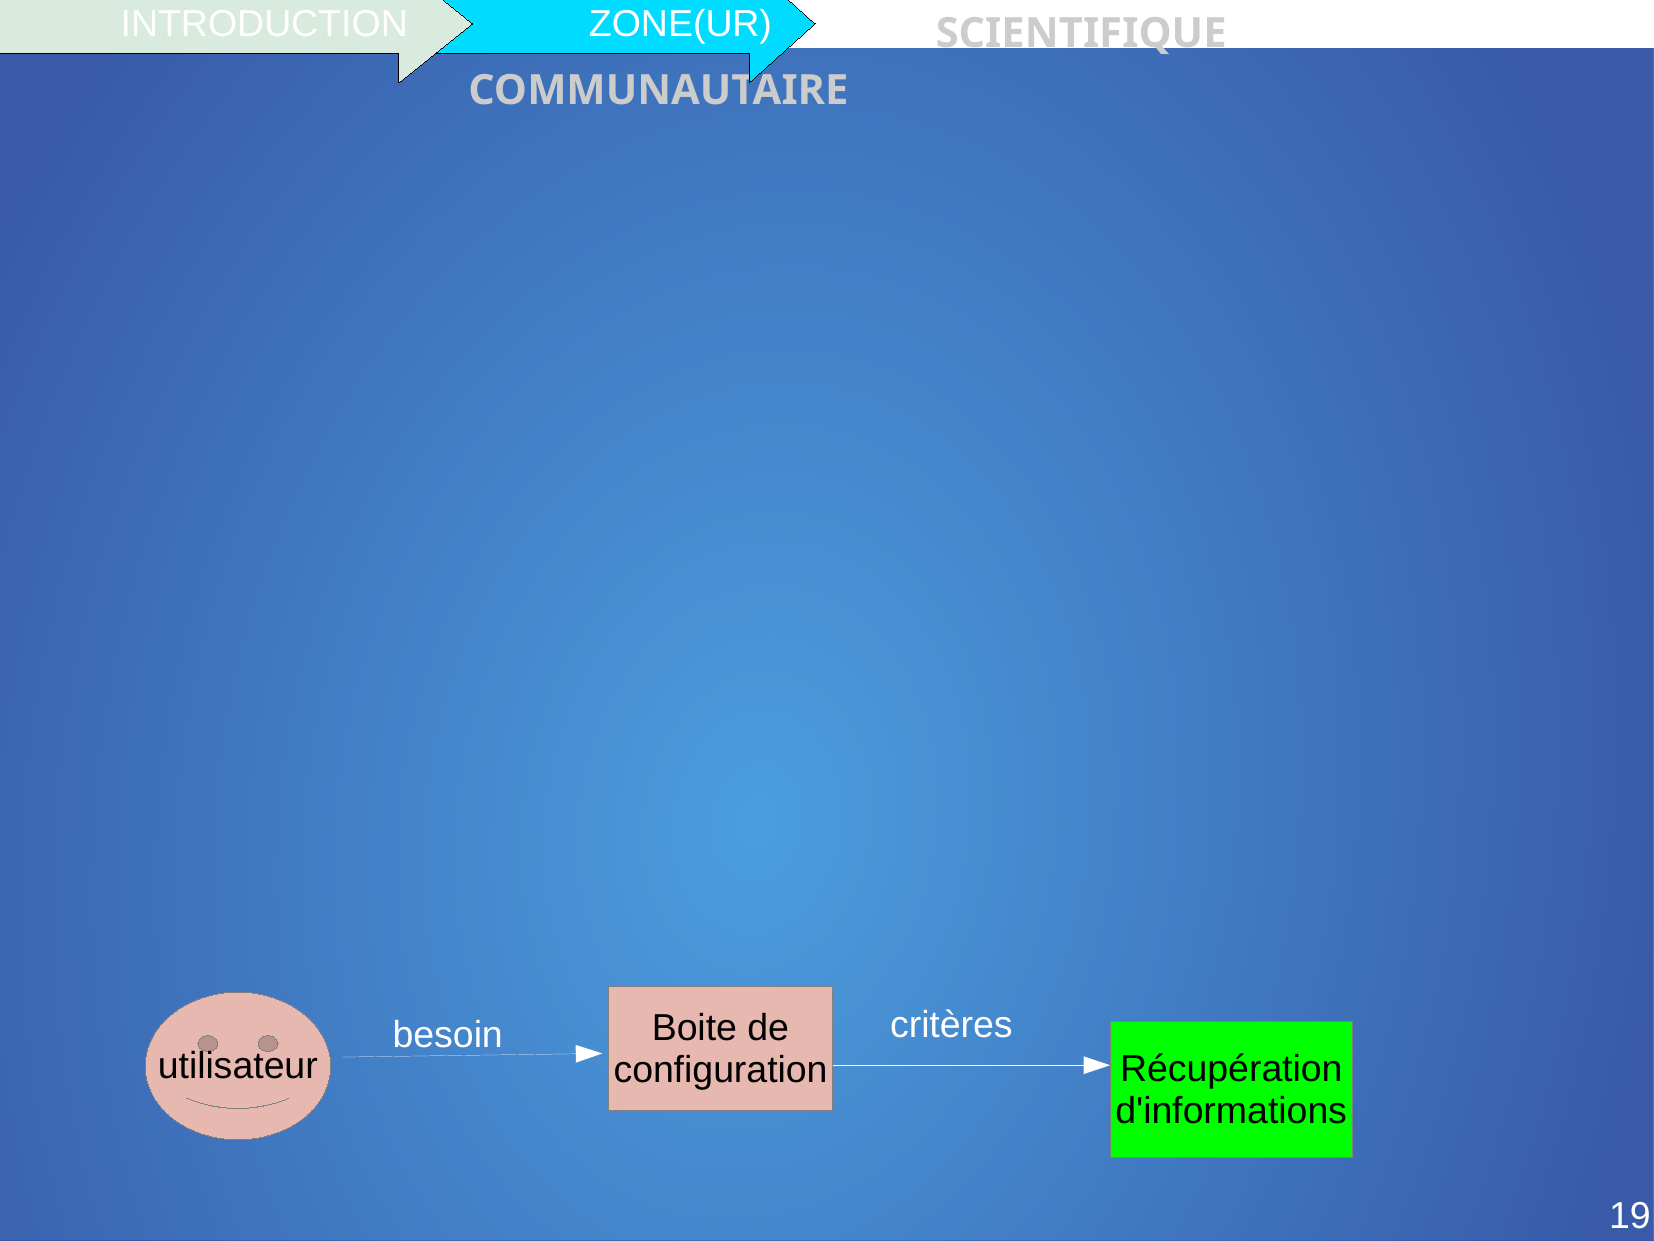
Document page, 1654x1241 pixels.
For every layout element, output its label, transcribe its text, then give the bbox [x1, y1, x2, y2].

text_box Boite de configuration [608, 986, 833, 1111]
picture [0, 48, 1654, 1241]
text_box besoin [377, 1006, 531, 1063]
text_box INTRODUCTION [0, 0, 473, 83]
text_box ZONE(UR) [436, 0, 816, 83]
text_box utilisateur [145, 992, 331, 1140]
text_box critères [875, 996, 1028, 1054]
text_box Récupération d'informations [1110, 1021, 1353, 1158]
